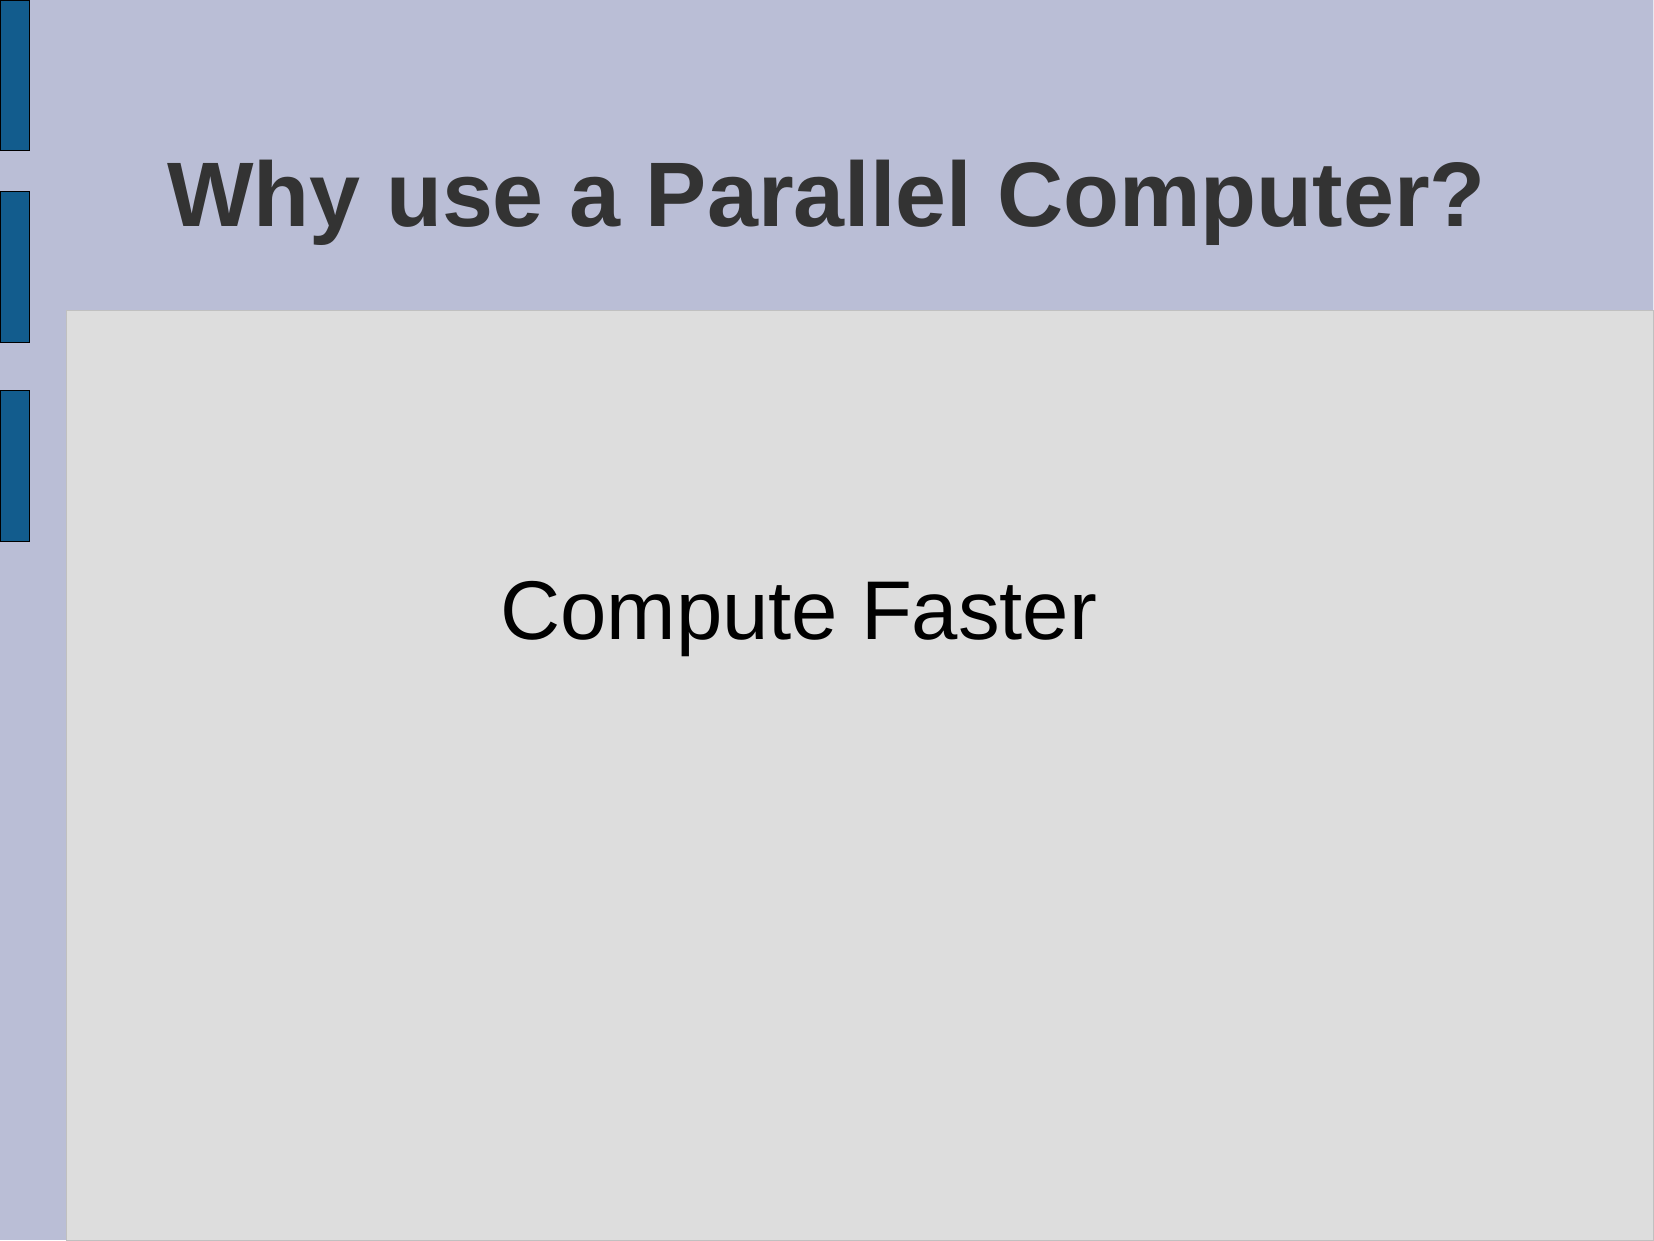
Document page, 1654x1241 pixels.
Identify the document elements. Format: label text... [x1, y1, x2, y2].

text_box Compute Faster [485, 557, 1113, 666]
title Why use a Parallel Computer? [121, 91, 1534, 299]
